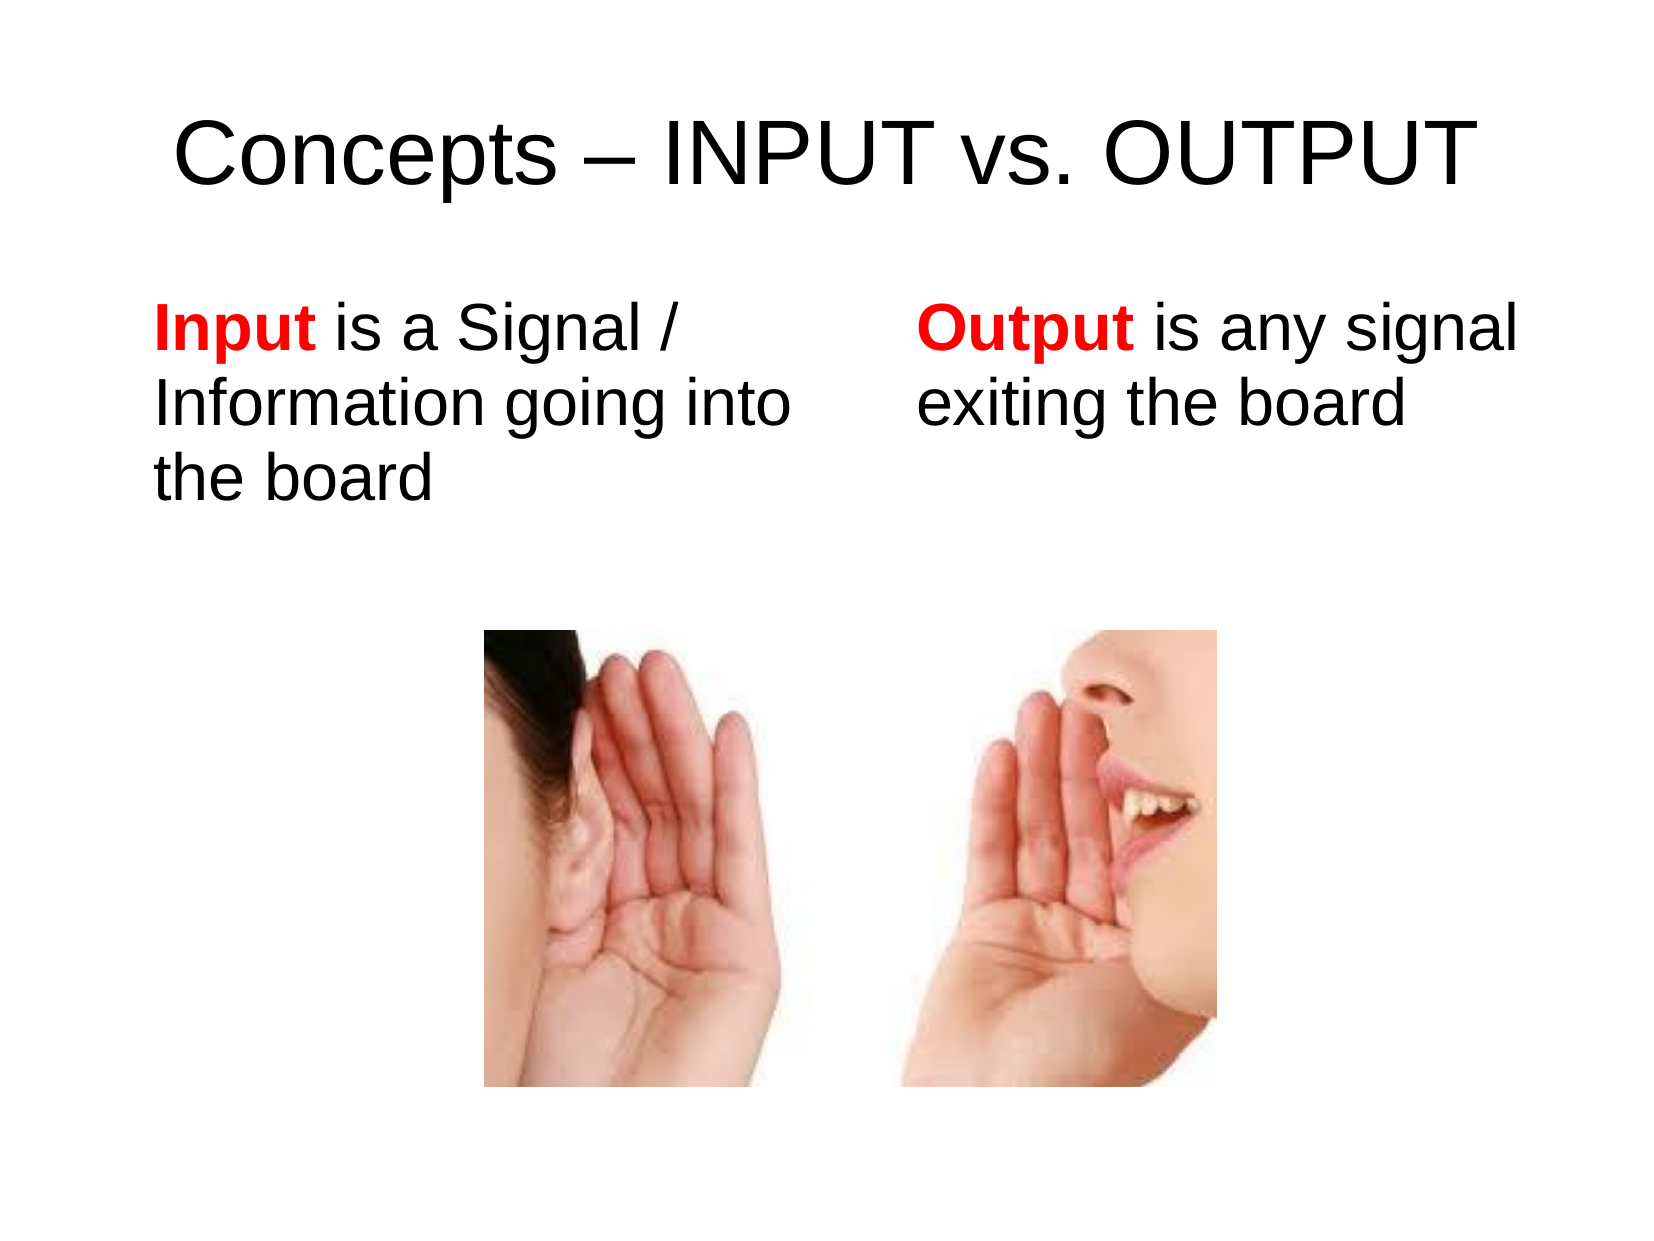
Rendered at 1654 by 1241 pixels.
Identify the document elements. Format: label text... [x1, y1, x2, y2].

picture [484, 630, 1217, 1087]
title Concepts – INPUT vs. OUTPUT [82, 49, 1571, 257]
list Input is a Signal / Information going into the board [82, 290, 809, 634]
list Output is any signal exiting the board [845, 290, 1572, 634]
